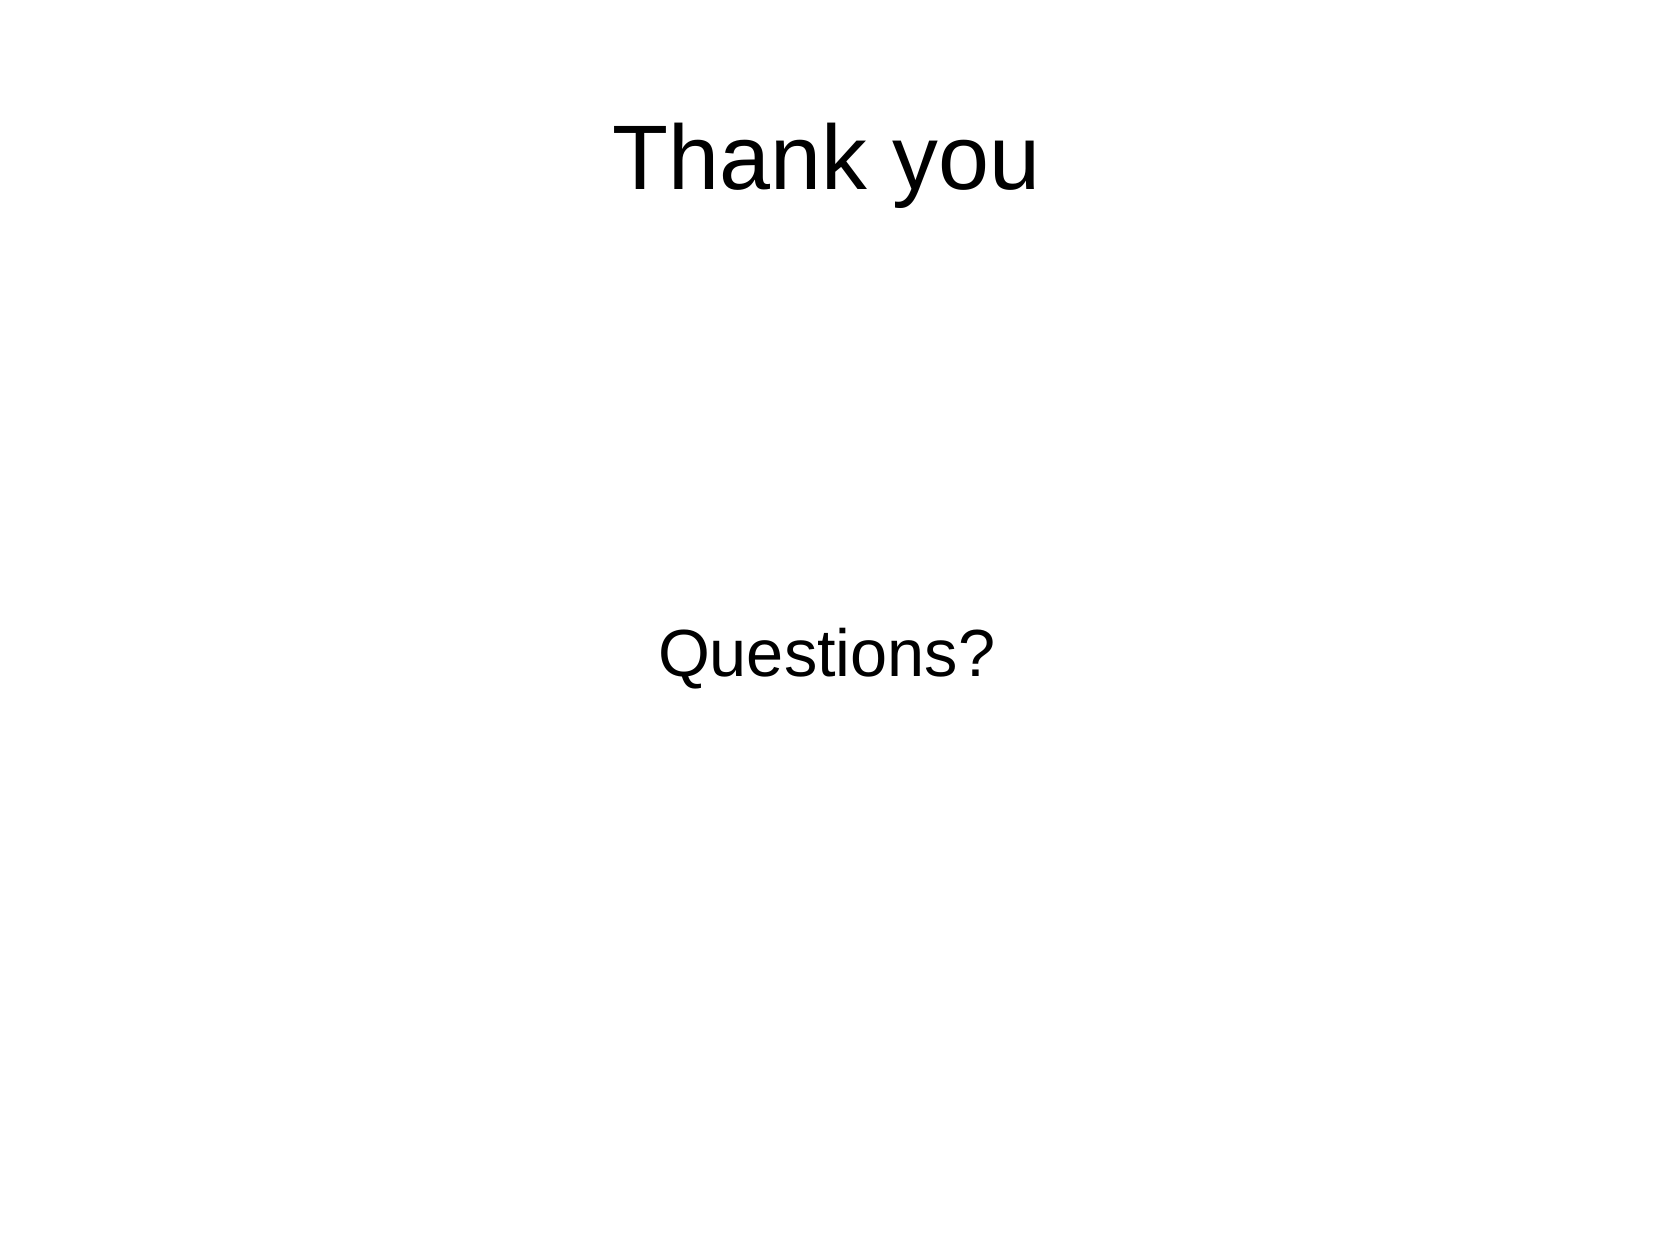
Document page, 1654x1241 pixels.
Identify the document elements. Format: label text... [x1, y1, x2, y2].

text_box Questions? [82, 290, 1571, 1010]
text_box Thank you [82, 49, 1571, 257]
